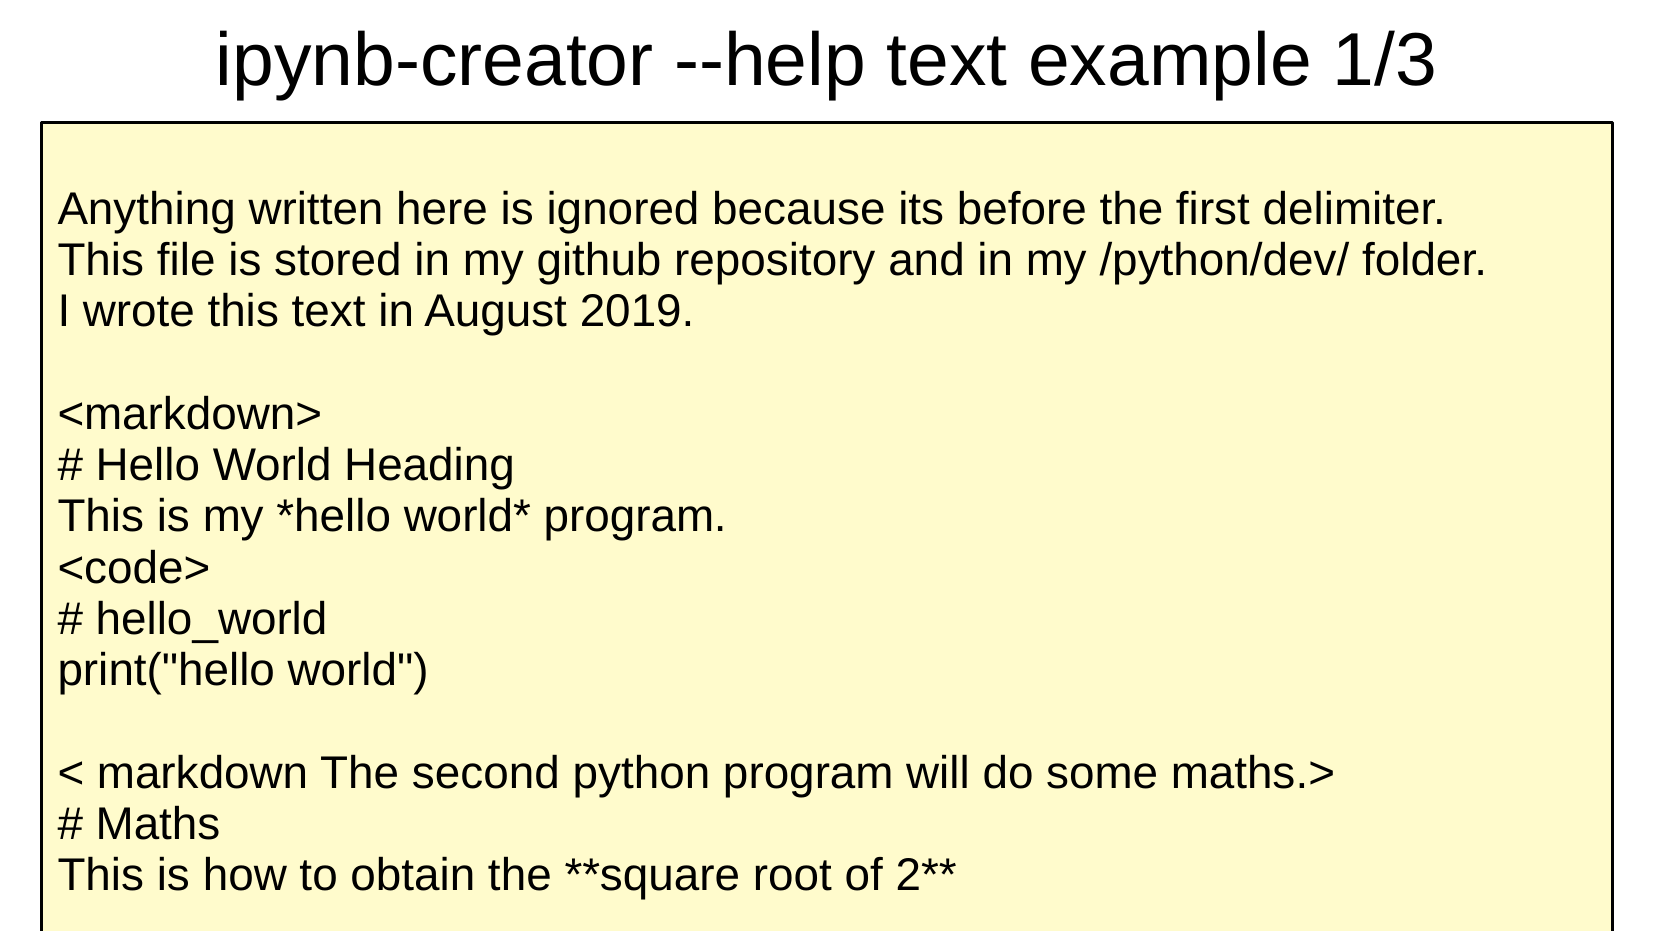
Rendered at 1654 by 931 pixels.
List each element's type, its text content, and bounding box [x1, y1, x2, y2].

title ipynb-creator --help text example 1/3 [82, 13, 1571, 107]
text_box Anything written here is ignored because its before the first delimiter. This file is stored in my github repository and in my /python/dev/ folder. I wrote this text in August 2019. <markdown> # Hello World Heading This is my *hello world* program. <code> # hello_world print("hello world") < markdown The second python program will do some maths.> # Maths This is how to obtain the **square root of 2** [41, 122, 1613, 931]
